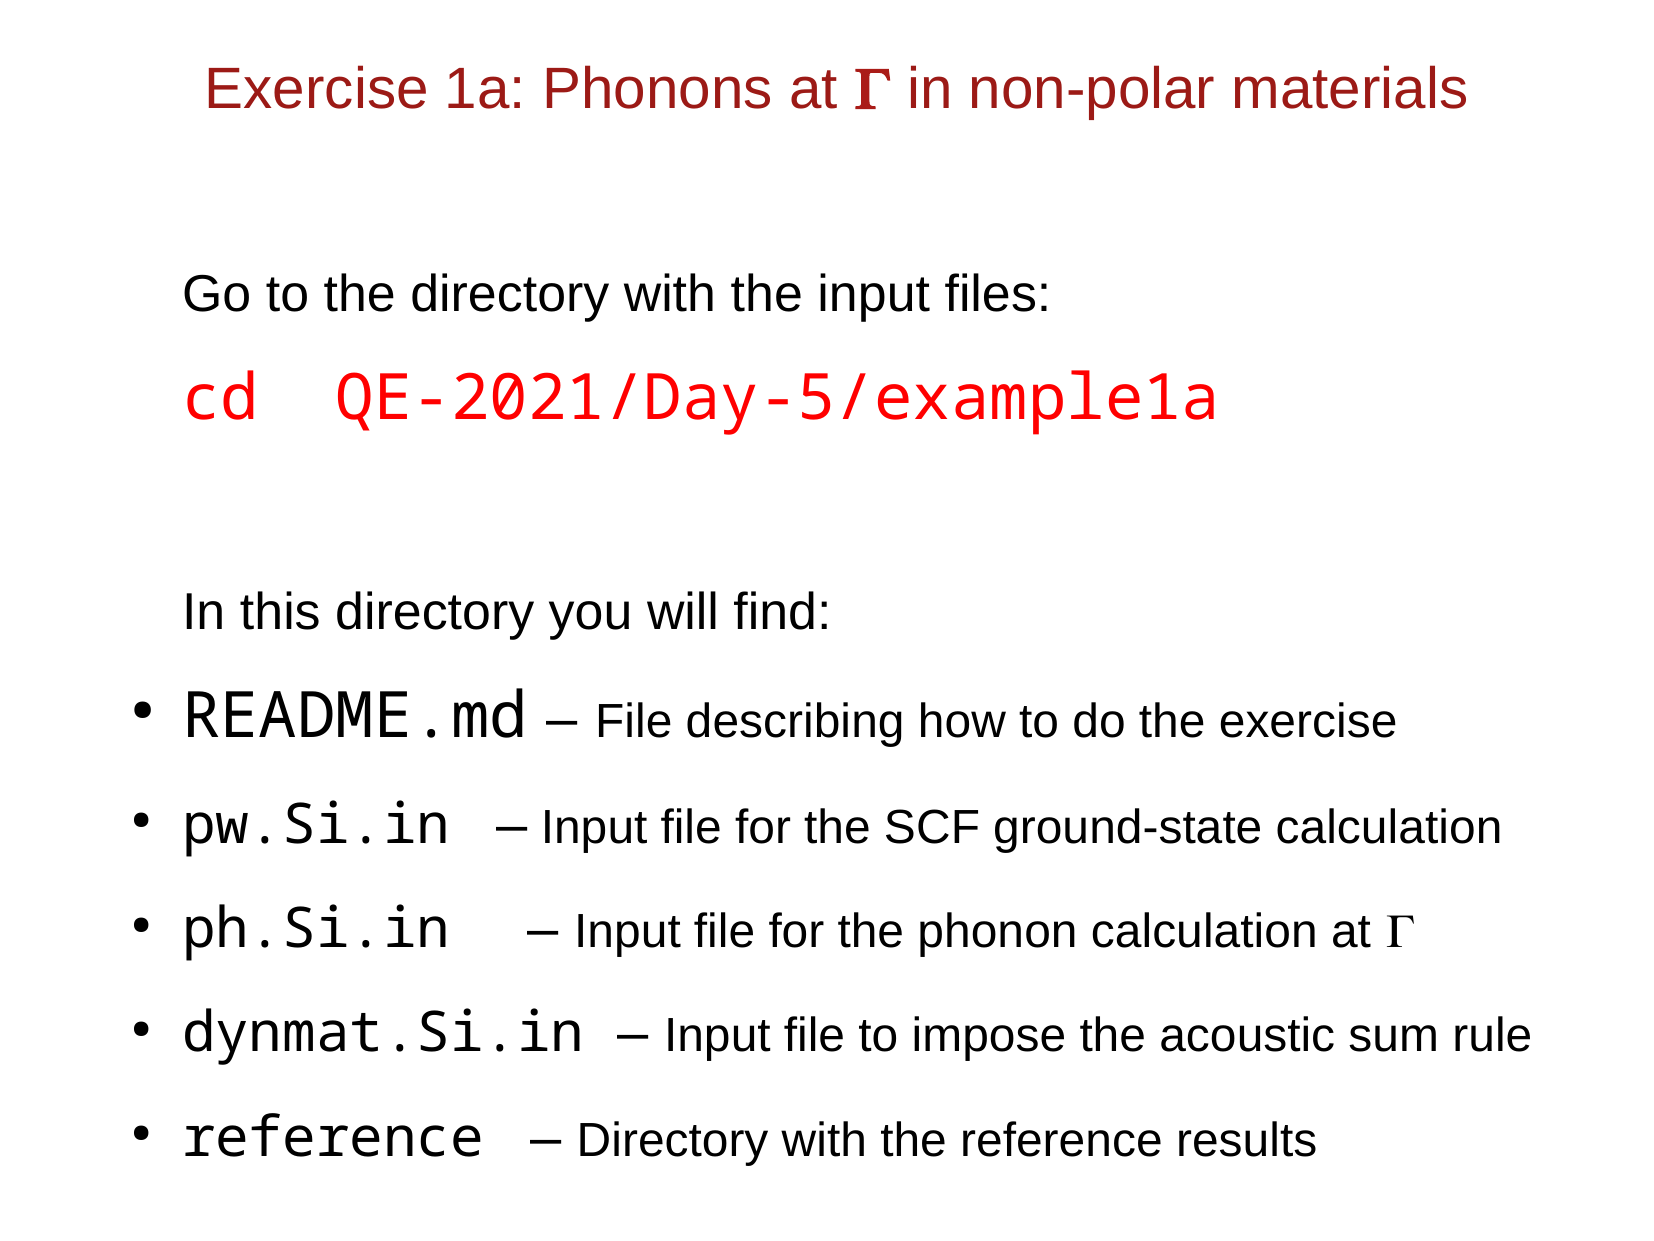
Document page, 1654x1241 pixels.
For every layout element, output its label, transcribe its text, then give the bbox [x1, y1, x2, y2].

title Exercise 1a: Phonons at Γ in non-polar materials [82, 0, 1571, 192]
list Go to the directory with the input files: cd QE-2021/Day-5/example1a In this directory you will find: README.md – File describing how to do the exercise pw.Si.in – Input file for the SCF ground-state calculation ph.Si.in – Input file for the phonon calculation at Γ dynmat.Si.in – Input file to impose the acoustic sum rule reference – Directory with the reference results [114, 264, 1603, 1174]
